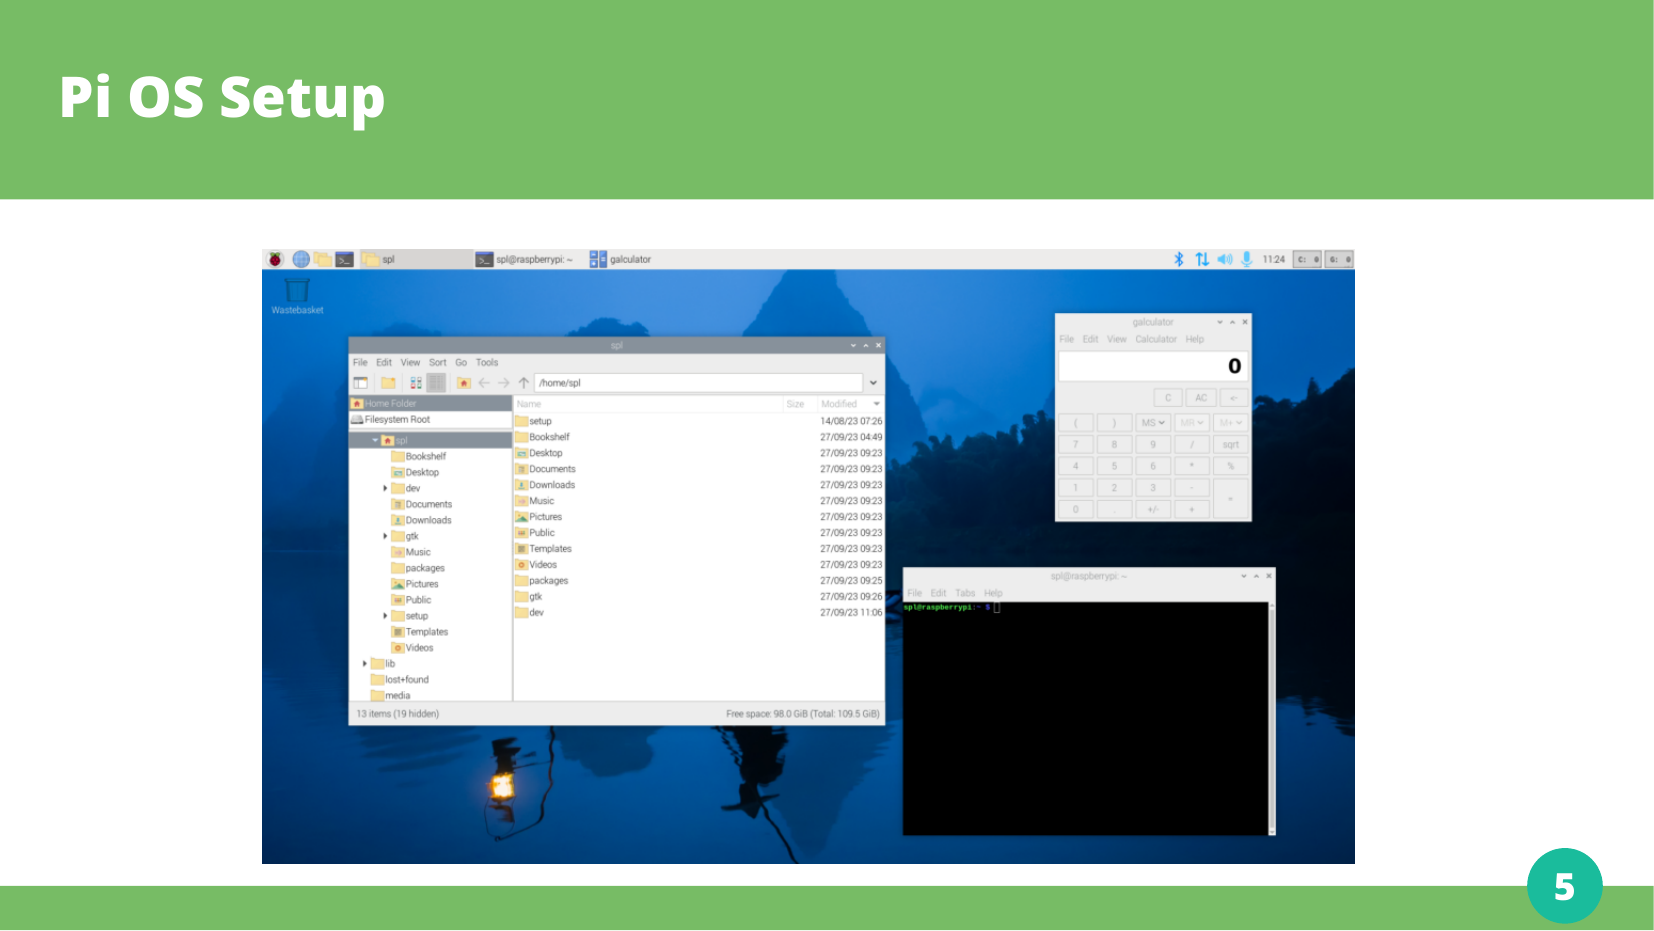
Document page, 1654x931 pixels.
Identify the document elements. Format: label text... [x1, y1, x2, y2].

title Pi OS Setup [59, 37, 1595, 155]
picture [262, 249, 1355, 864]
